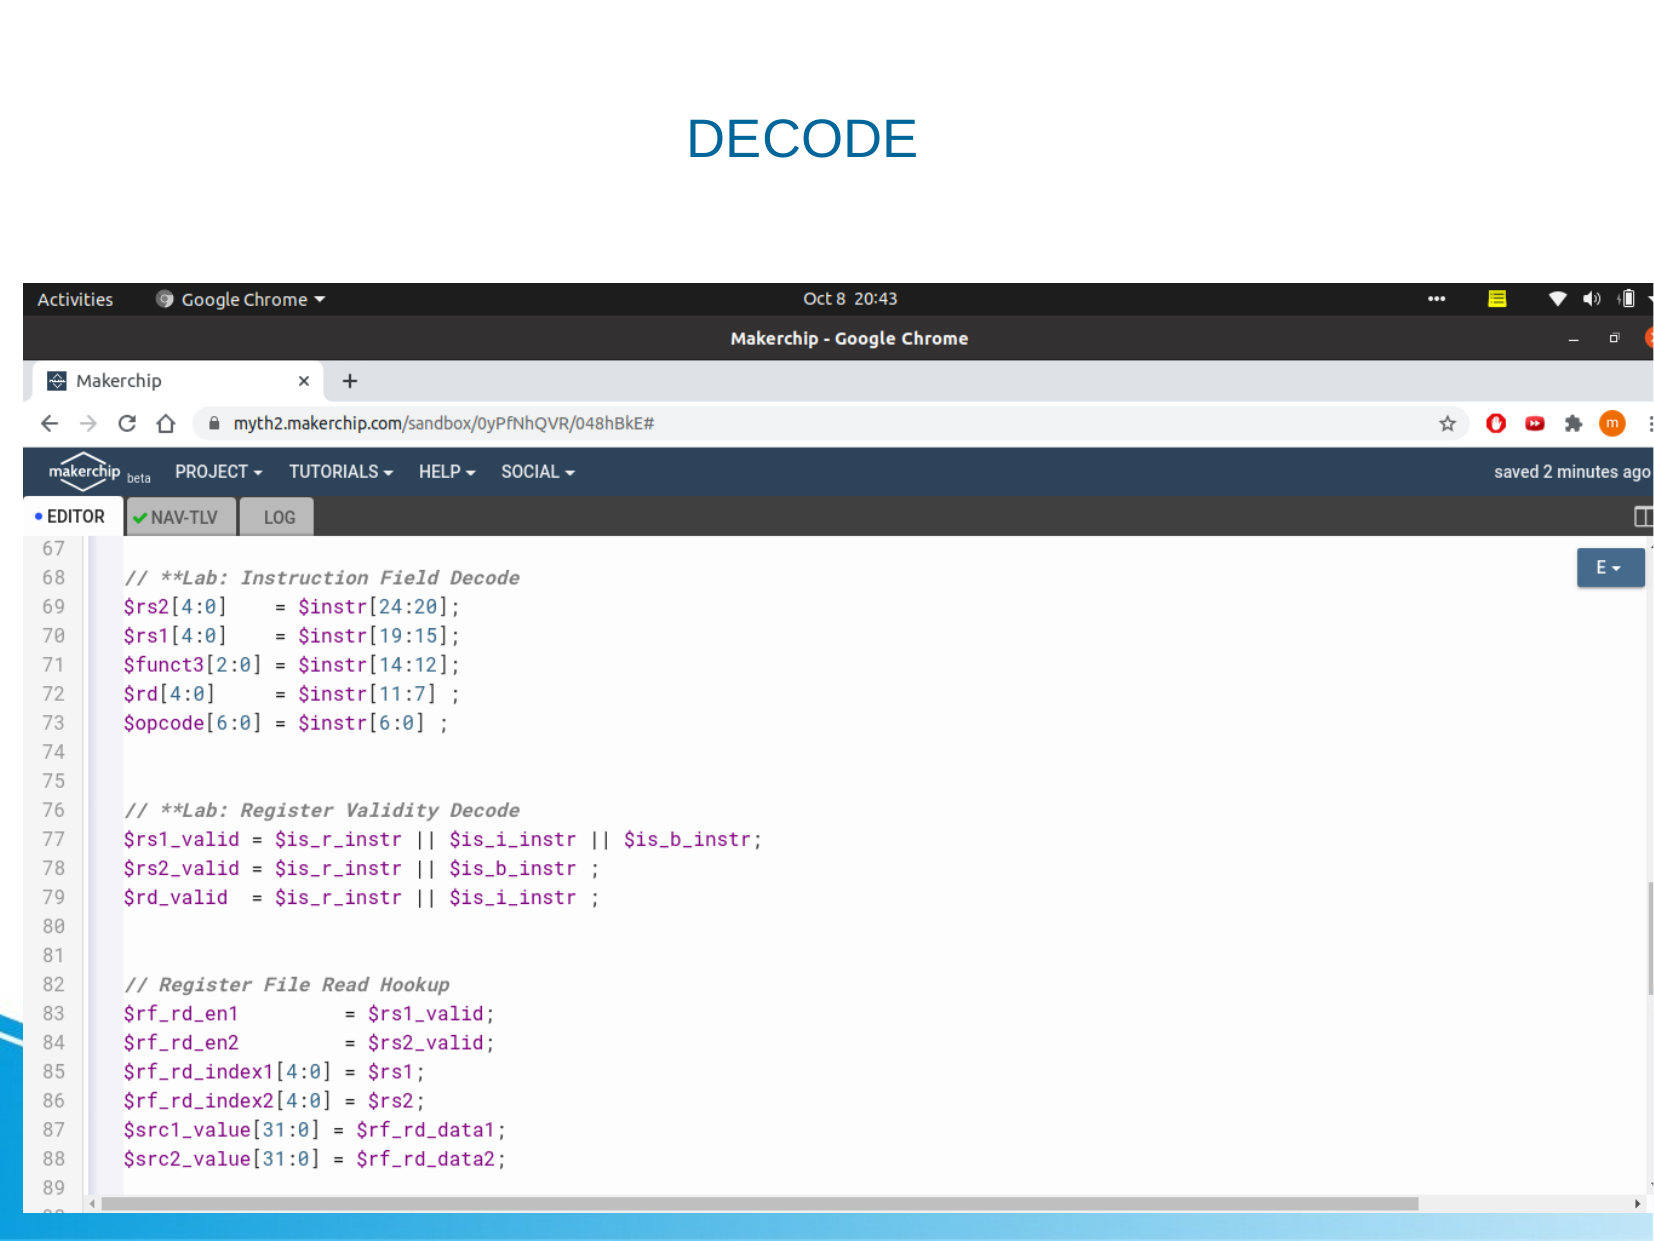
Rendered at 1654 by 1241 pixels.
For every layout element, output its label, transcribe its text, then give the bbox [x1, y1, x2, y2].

picture [0, 283, 1654, 1241]
title DECODE [59, 35, 1548, 243]
